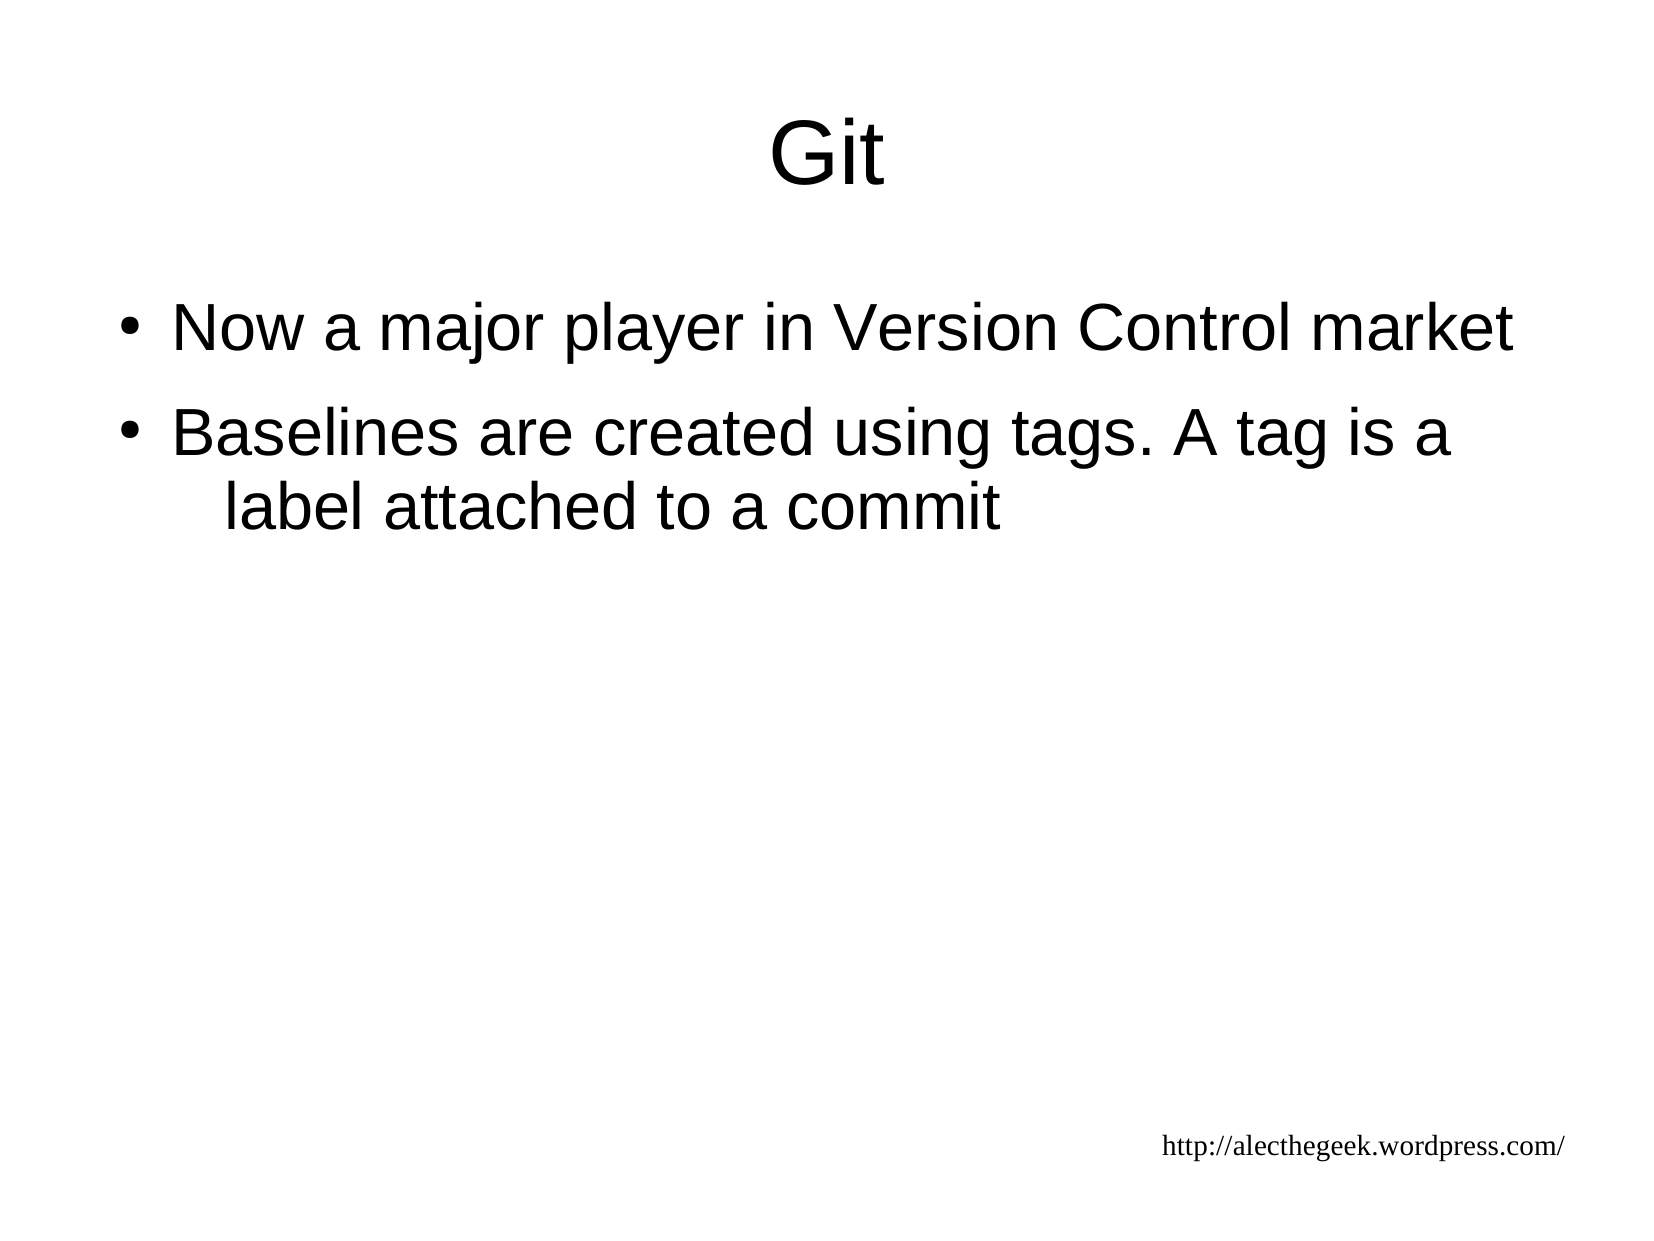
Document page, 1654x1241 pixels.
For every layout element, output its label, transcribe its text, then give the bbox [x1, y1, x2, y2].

title Git [82, 49, 1571, 257]
list Now a major player in Version Control market Baselines are created using tags. A tag is a label attached to a commit [82, 290, 1571, 1109]
